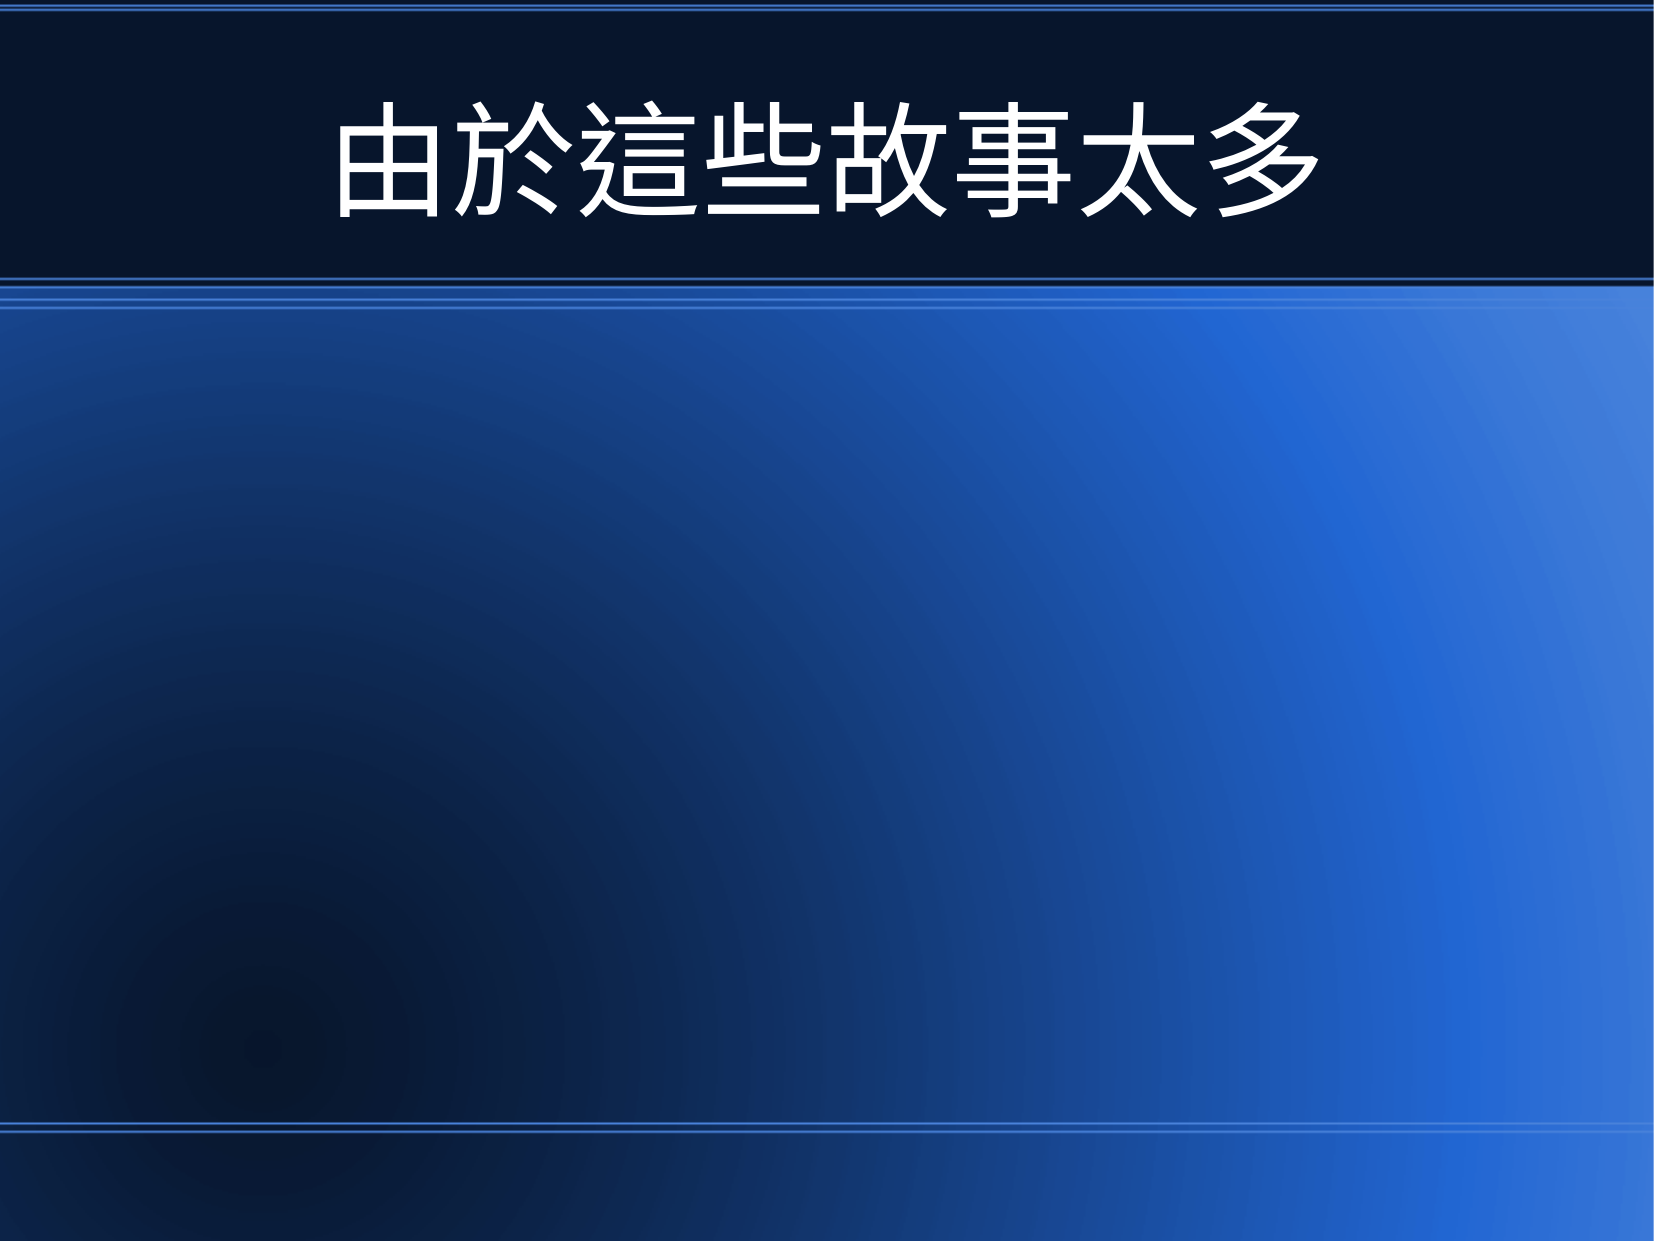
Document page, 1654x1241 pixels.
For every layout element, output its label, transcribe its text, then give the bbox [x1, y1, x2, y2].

title 由於這些故事太多 [82, 49, 1571, 257]
picture [0, 0, 1654, 1241]
